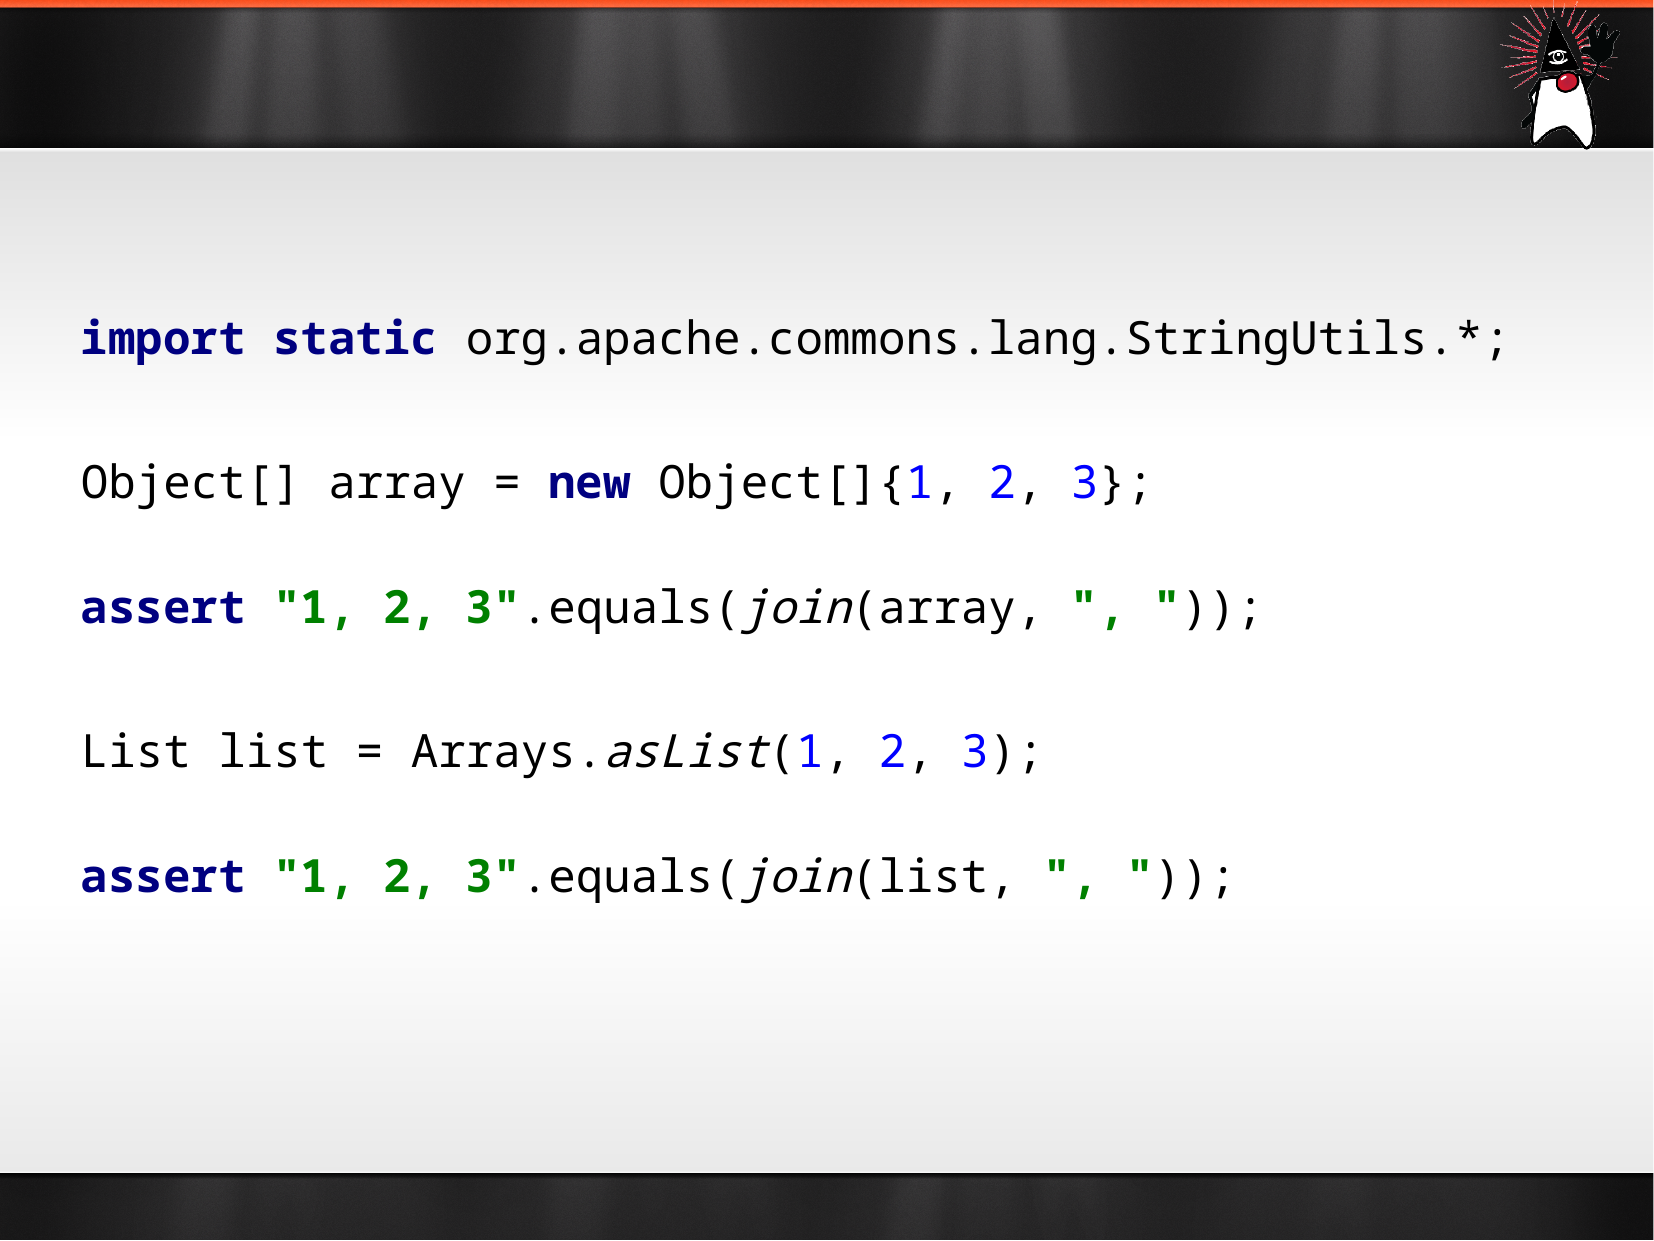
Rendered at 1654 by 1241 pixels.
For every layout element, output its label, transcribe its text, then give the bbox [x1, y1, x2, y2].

subtitle import static org.apache.commons.lang.StringUtils.*; Object[] array = new Object[]{1, 2, 3}; assert "1, 2, 3".equals(join(array, ", ")); List list = Arrays.asList(1, 2, 3); assert "1, 2, 3".equals(join(list, ", ")); [80, 305, 1570, 1125]
picture [0, 0, 1654, 1240]
